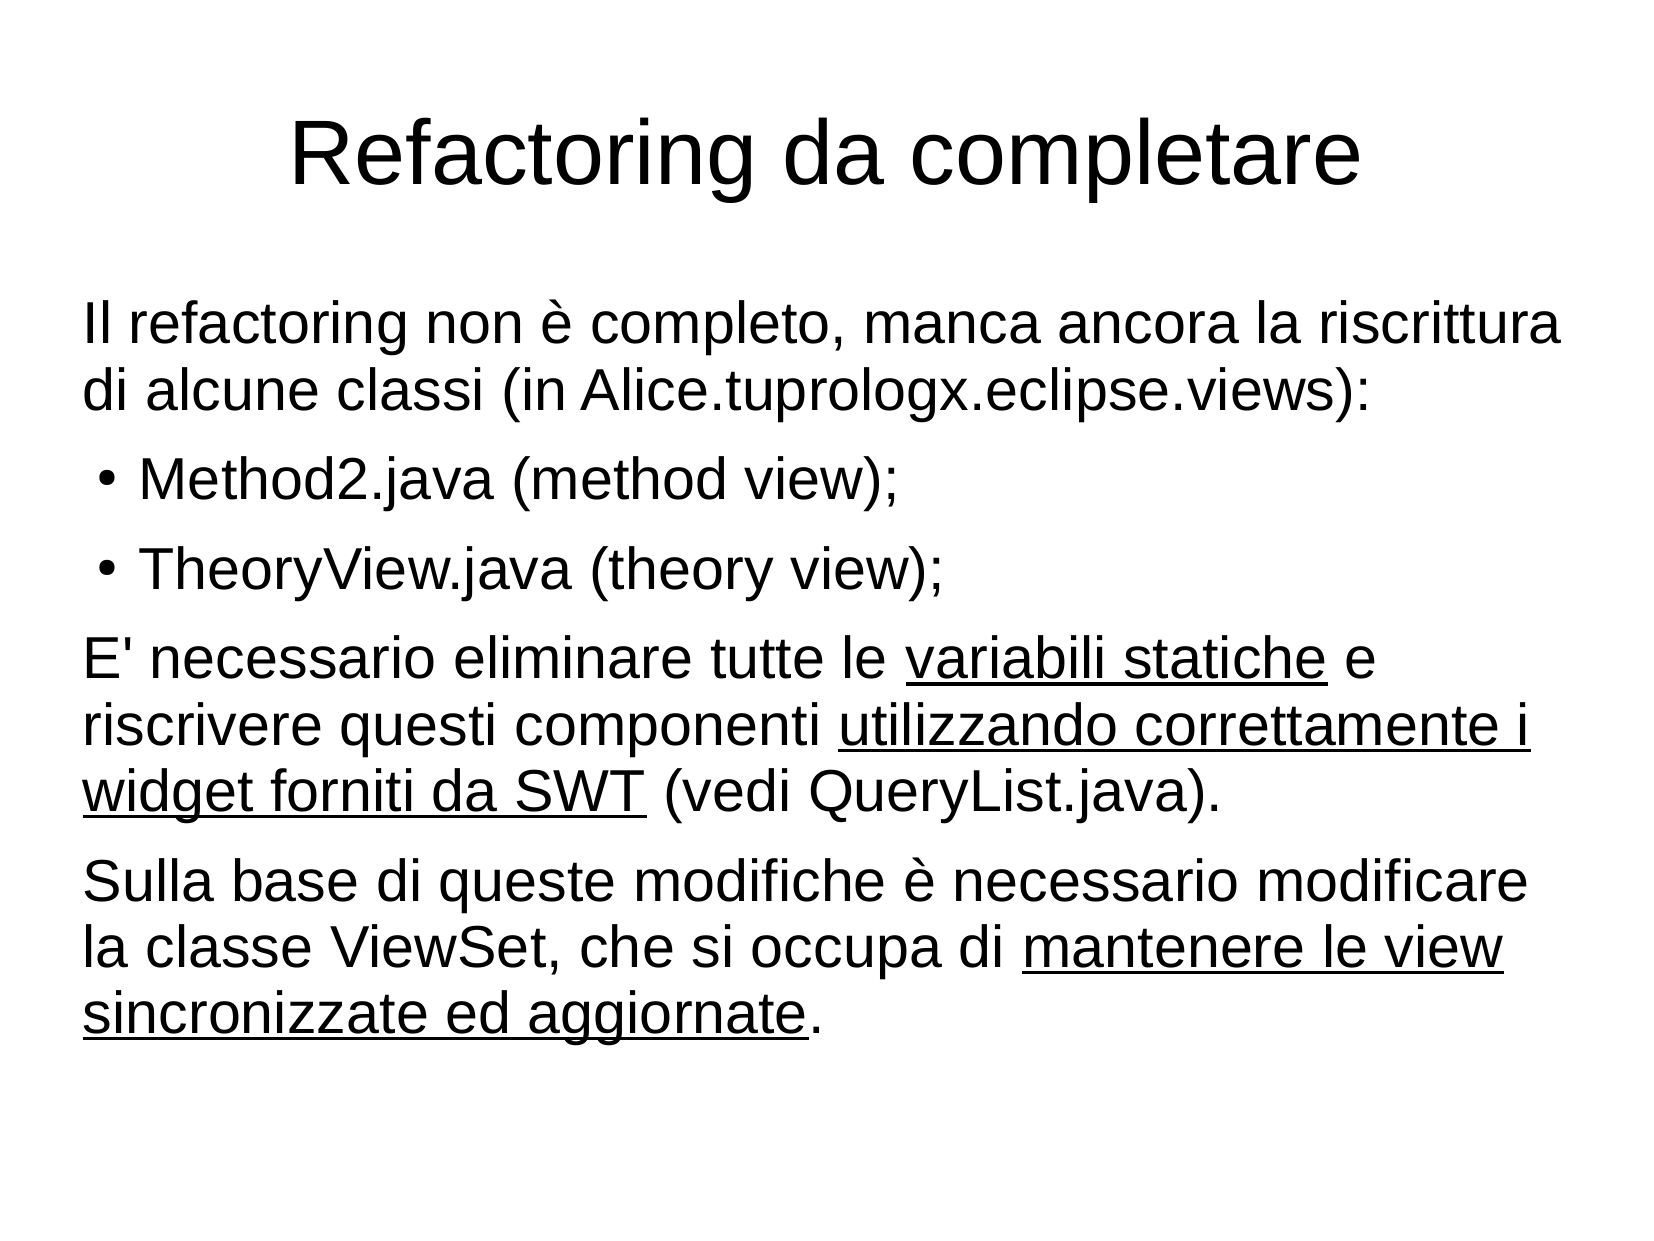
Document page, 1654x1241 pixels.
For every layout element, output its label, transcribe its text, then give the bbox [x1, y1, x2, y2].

list Il refactoring non è completo, manca ancora la riscrittura di alcune classi (in Alice.tuprologx.eclipse.views): Method2.java (method view); TheoryView.java (theory view); E' necessario eliminare tutte le variabili statiche e riscrivere questi componenti utilizzando correttamente i widget forniti da SWT (vedi QueryList.java). Sulla base di queste modifiche è necessario modificare la classe ViewSet, che si occupa di mantenere le view sincronizzate ed aggiornate. [82, 290, 1571, 1109]
title Refactoring da completare [82, 49, 1571, 257]
